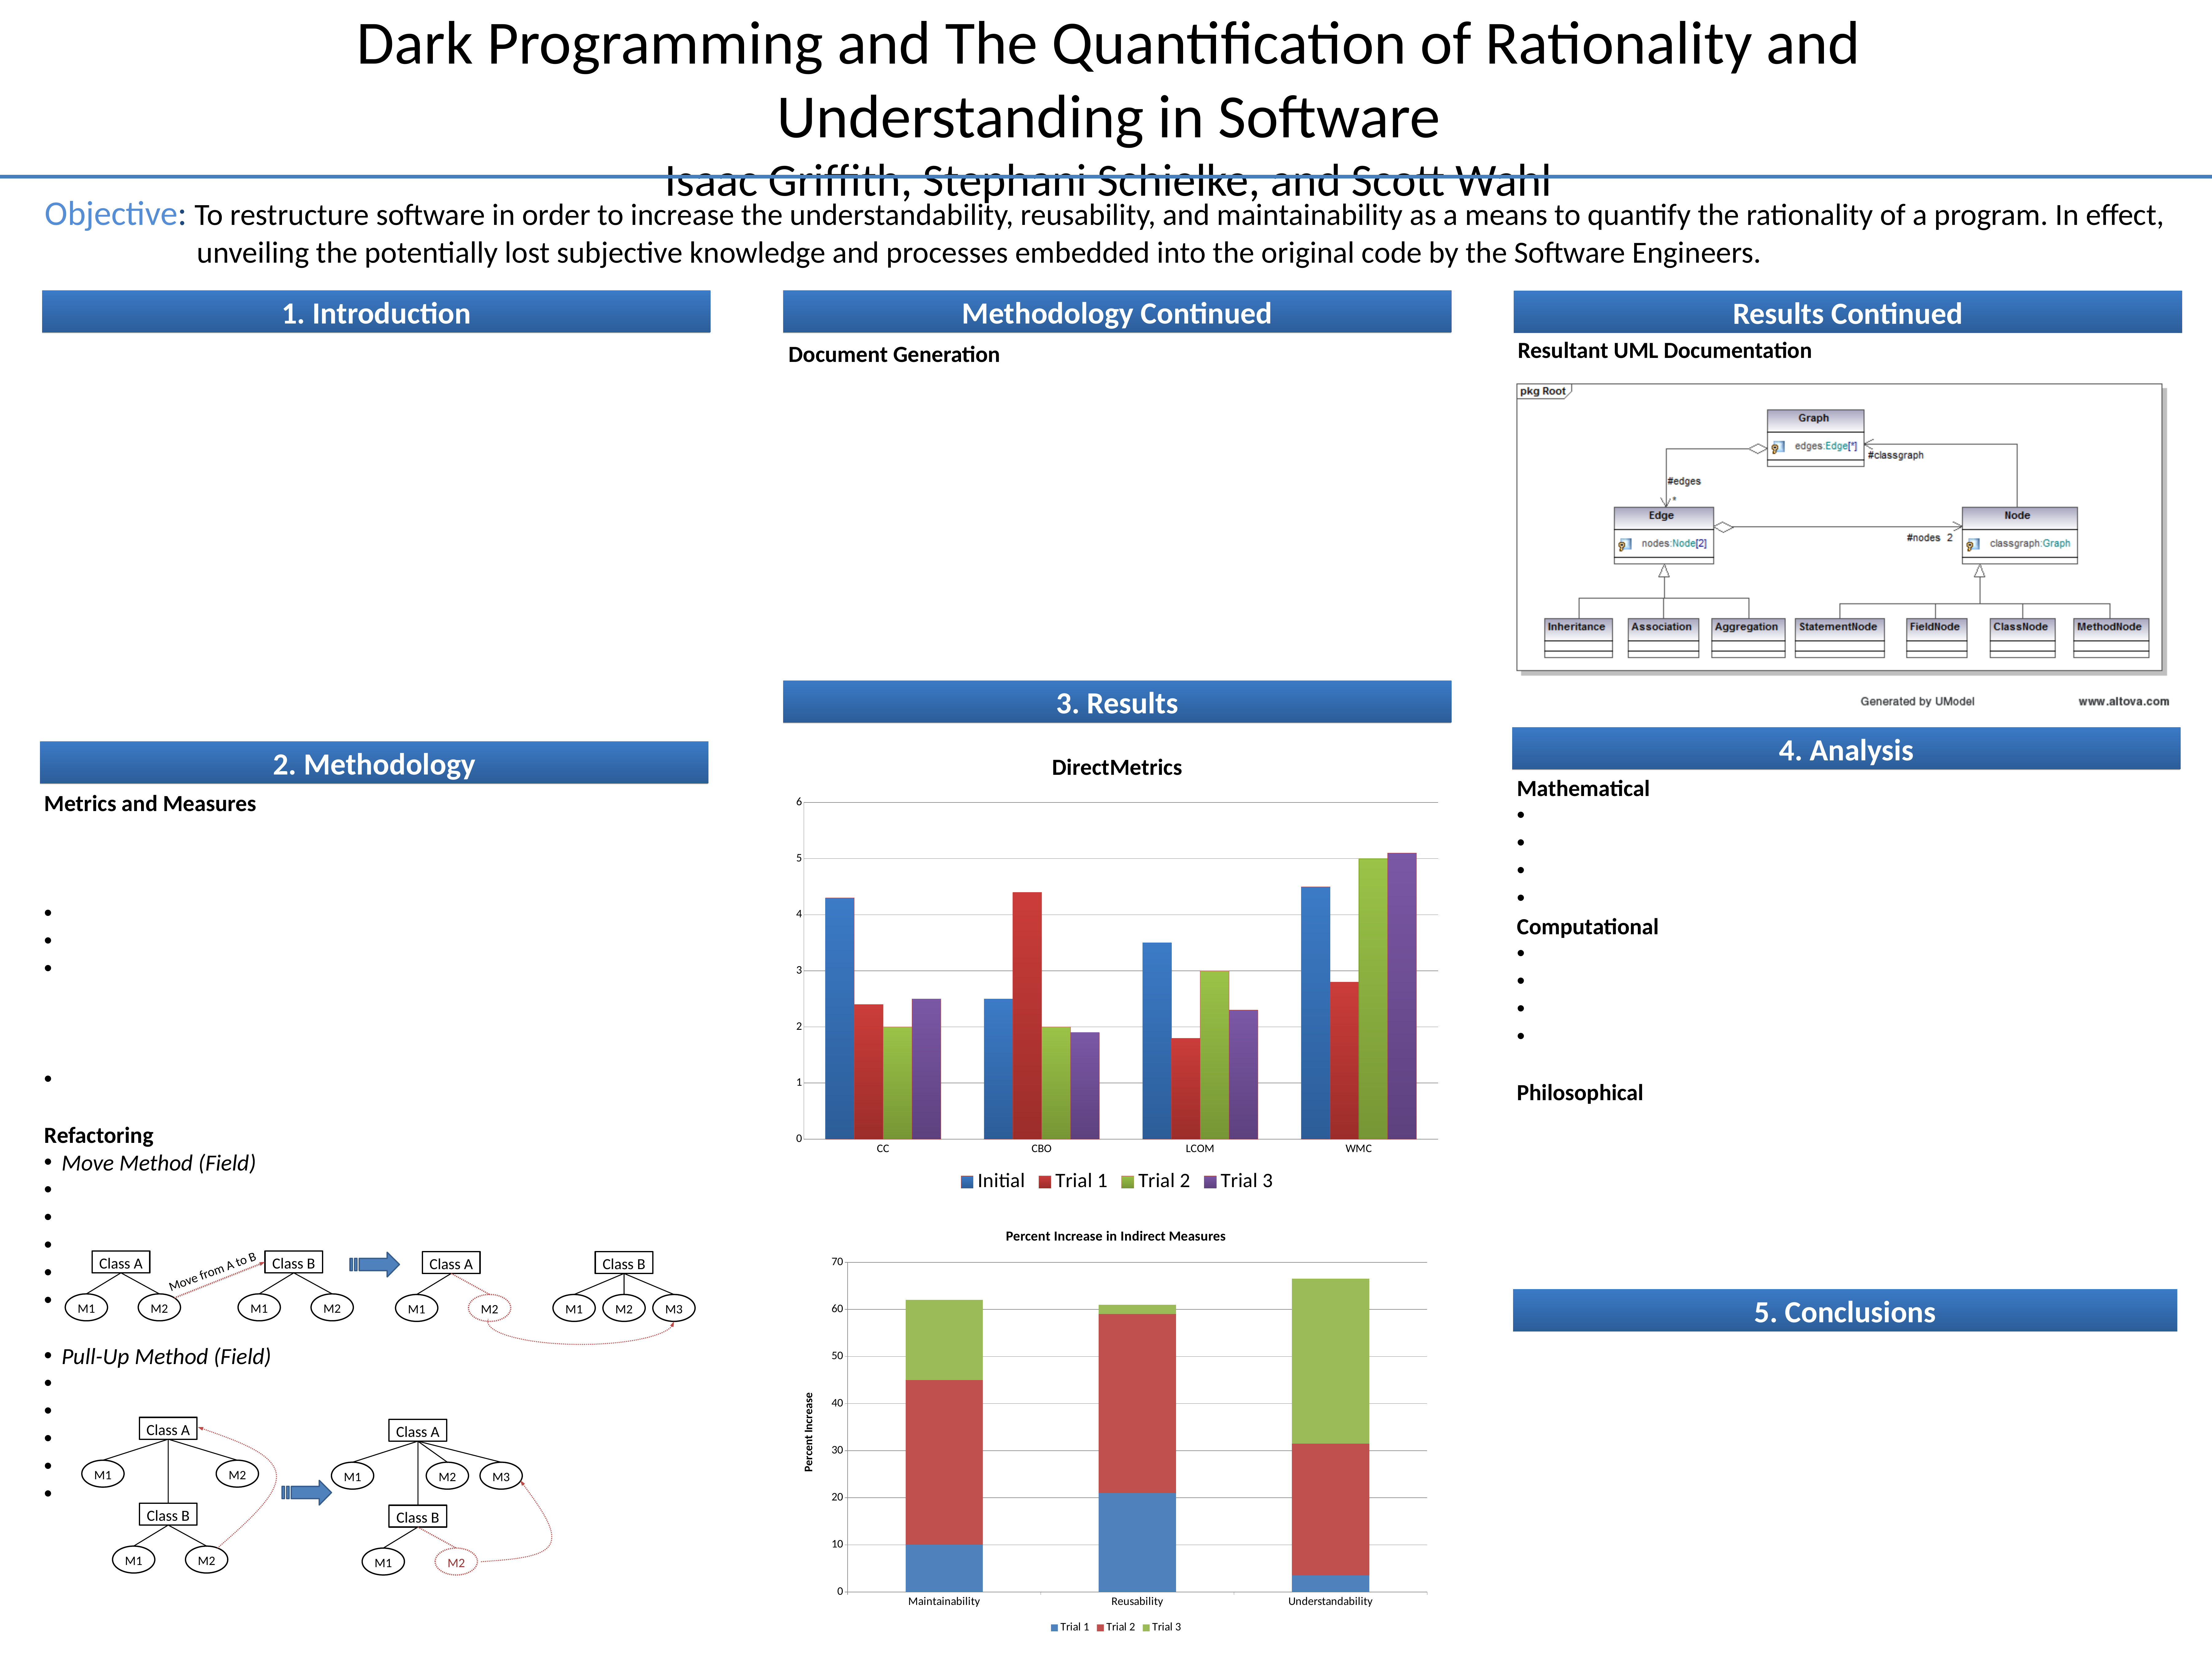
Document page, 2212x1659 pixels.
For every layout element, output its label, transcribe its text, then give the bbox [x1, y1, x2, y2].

text_box Results Continued [1514, 291, 2182, 333]
text_box Class A [92, 1251, 150, 1273]
text_box [291, 1480, 331, 1505]
text_box Dark Programming and The Quantification of Rationality and Understanding in Software Isaac Griffith, Stephani Schielke, and Scott Wahl [0, 0, 2212, 172]
text_box M2 [468, 1294, 511, 1322]
text_box M2 [435, 1548, 477, 1575]
text_box [350, 1258, 352, 1271]
text_box Metrics and Measures Refactoring Move Method (Field) Pull-Up Method (Field) [39, 786, 708, 1628]
text_box Move from A to B [161, 1243, 264, 1298]
text_box 5. Conclusions [1513, 1289, 2178, 1332]
text_box Mathematical Computational Philosophical [1512, 771, 2181, 1107]
text_box M2 [138, 1294, 181, 1321]
text_box M3 [653, 1294, 695, 1322]
text_box 2. Methodology [40, 741, 708, 783]
text_box 3. Results [783, 680, 1452, 712]
text_box M1 [65, 1294, 108, 1321]
text_box M3 [480, 1462, 522, 1489]
text_box M1 [331, 1462, 374, 1489]
text_box Class A [139, 1418, 197, 1439]
text_box Class B [595, 1252, 653, 1273]
text_box [783, 1197, 1452, 1659]
text_box Class B [265, 1251, 323, 1273]
text_box M2 [603, 1294, 645, 1322]
text_box Resultant UML Documentation [1513, 333, 2182, 728]
text_box Class A [389, 1419, 447, 1441]
text_box [783, 712, 1452, 739]
text_box Class A [422, 1252, 480, 1273]
text_box [359, 1252, 400, 1277]
text_box M1 [395, 1294, 438, 1322]
text_box M1 [553, 1294, 595, 1322]
text_box M2 [311, 1294, 353, 1321]
text_box M1 [362, 1548, 405, 1575]
text_box M1 [238, 1294, 280, 1321]
text_box Objective: To restructure software in order to increase the understandability, reusability, and maintainability as a means to quantify the rationality of a program. In effect, unveiling the potentially lost subjective knowledge and processes embedded into the original code by the Software Engineers. [40, 188, 2178, 272]
text_box 1. Introduction [42, 290, 711, 332]
text_box Class B [389, 1505, 447, 1527]
text_box M2 [216, 1460, 259, 1487]
chart [792, 1215, 1440, 1636]
text_box M2 [426, 1462, 469, 1489]
text_box Class B [139, 1503, 197, 1525]
text_box M2 [185, 1546, 228, 1573]
text_box [355, 1258, 357, 1271]
picture [1516, 382, 2178, 708]
text_box Methodology Continued [783, 290, 1452, 332]
text_box M1 [82, 1460, 124, 1487]
text_box [282, 1486, 284, 1499]
text_box Document Generation [784, 336, 1452, 677]
chart [783, 739, 1452, 1197]
text_box 4. Analysis [1512, 727, 2181, 769]
text_box [287, 1486, 289, 1499]
text_box M1 [112, 1546, 155, 1573]
